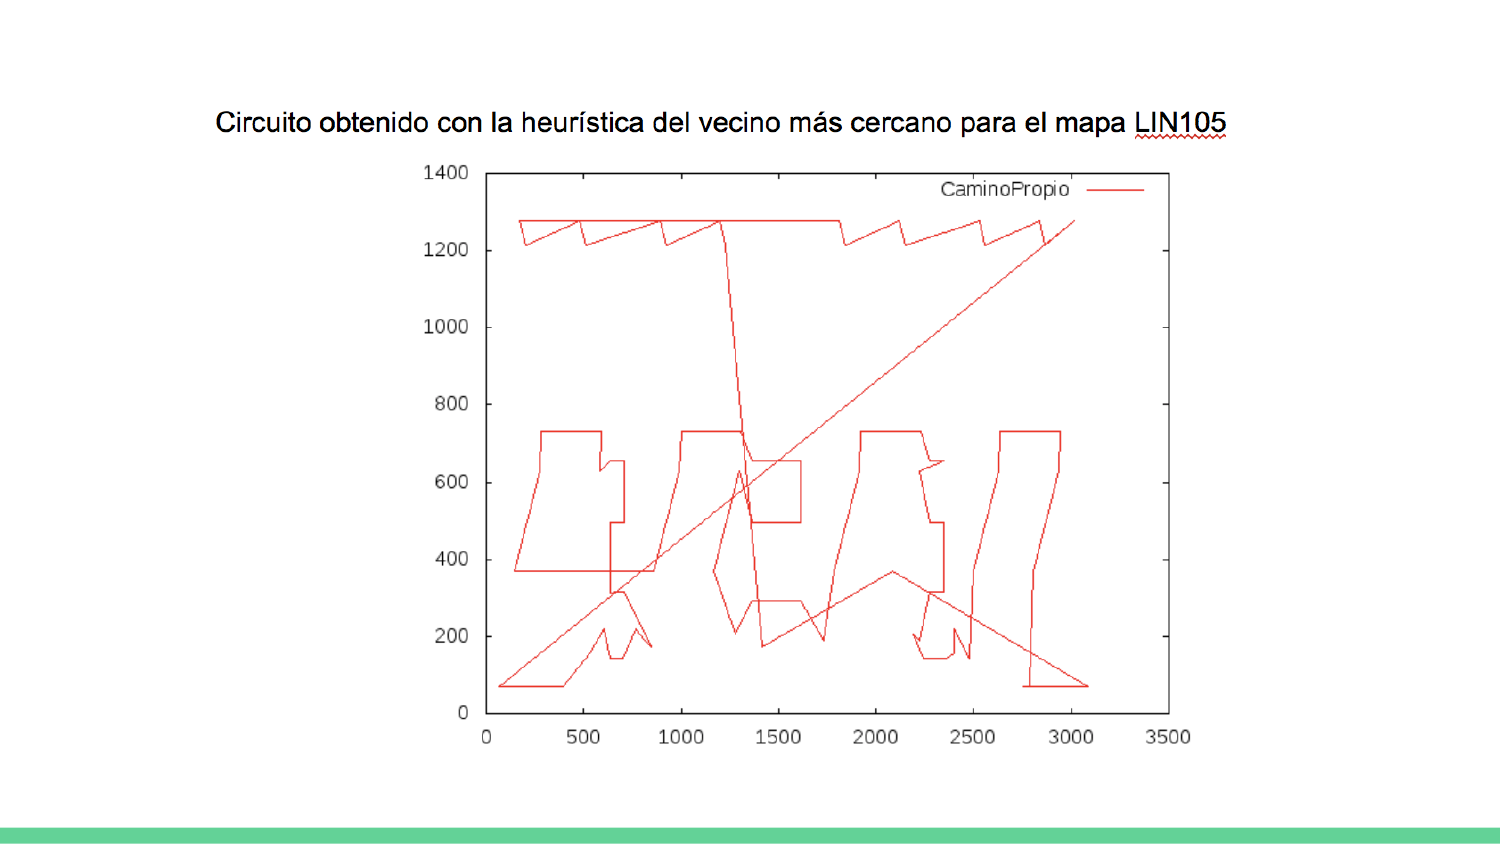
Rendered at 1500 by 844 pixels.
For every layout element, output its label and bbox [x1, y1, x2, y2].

picture [172, 54, 1300, 809]
